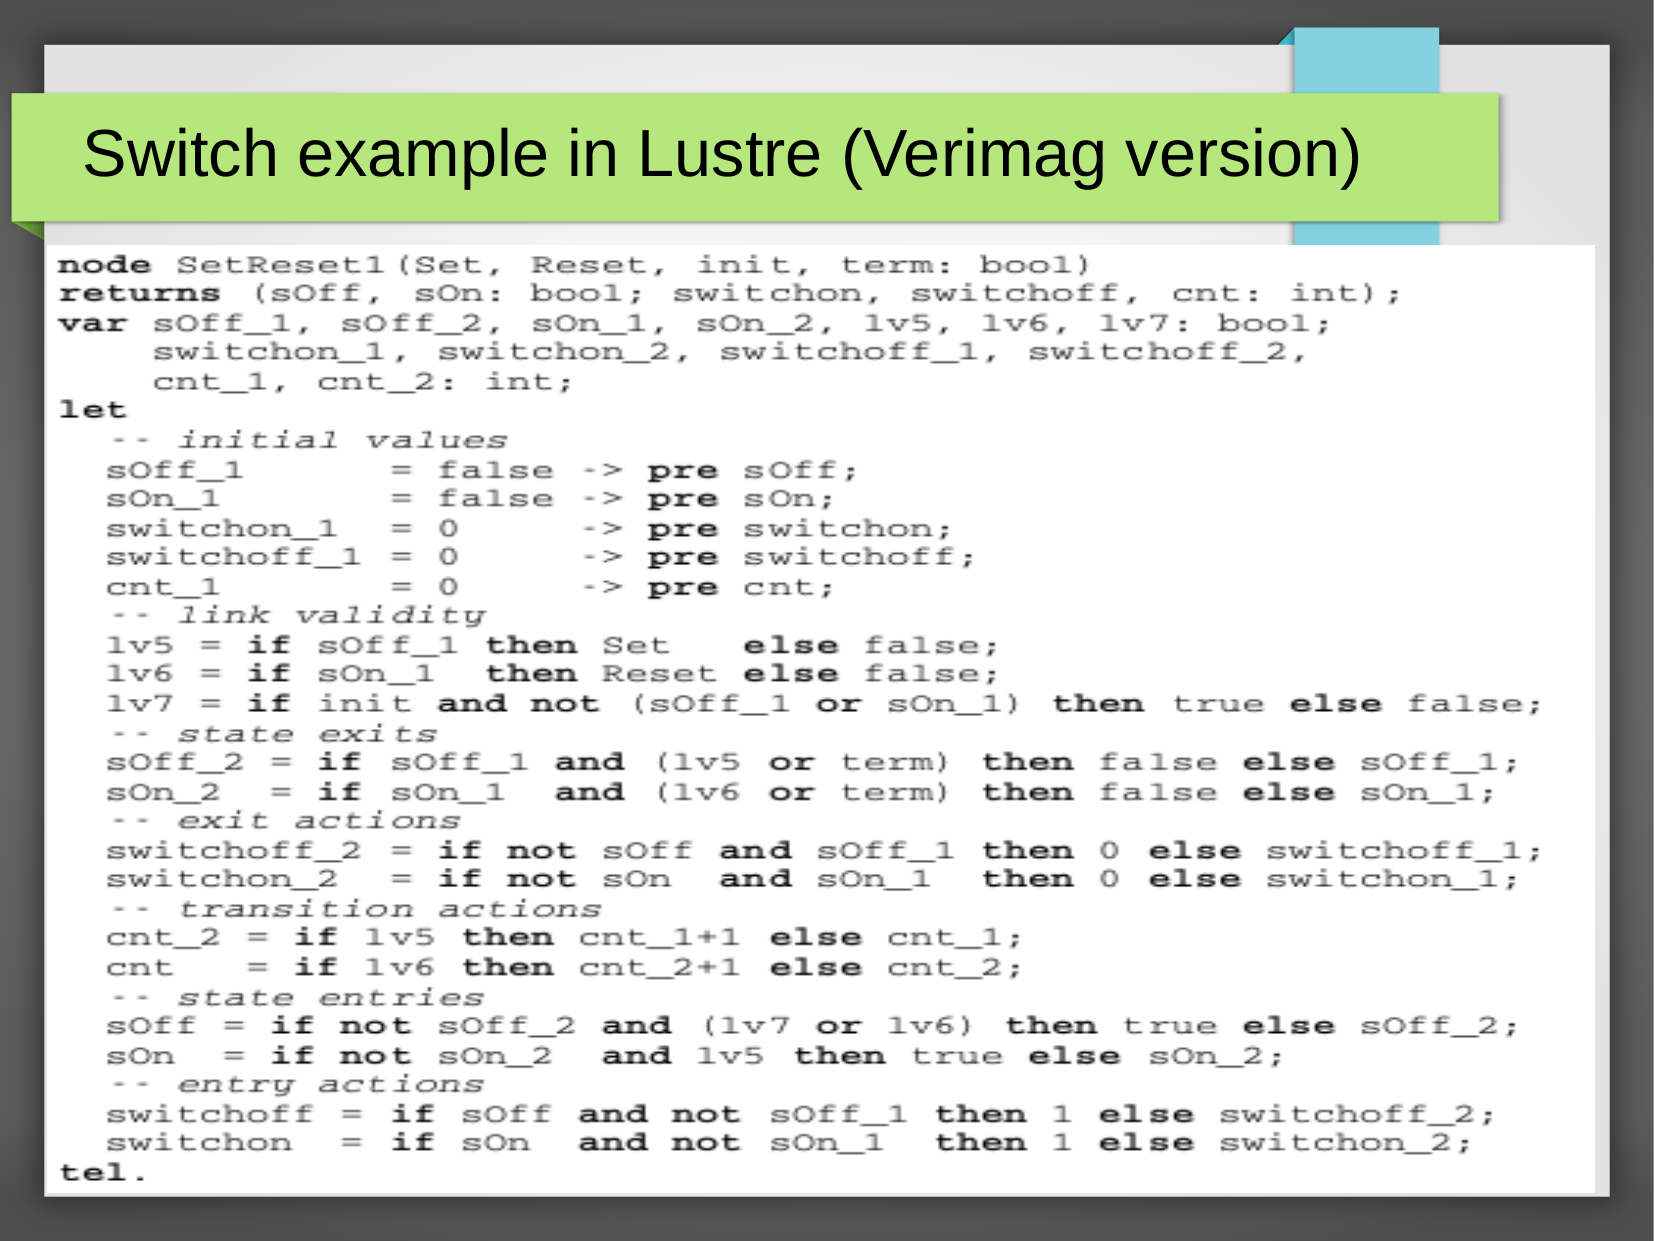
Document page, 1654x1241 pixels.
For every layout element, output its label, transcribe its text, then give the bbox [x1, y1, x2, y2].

title Switch example in Lustre (Verimag version) [82, 94, 1465, 213]
picture [0, 0, 1654, 1241]
